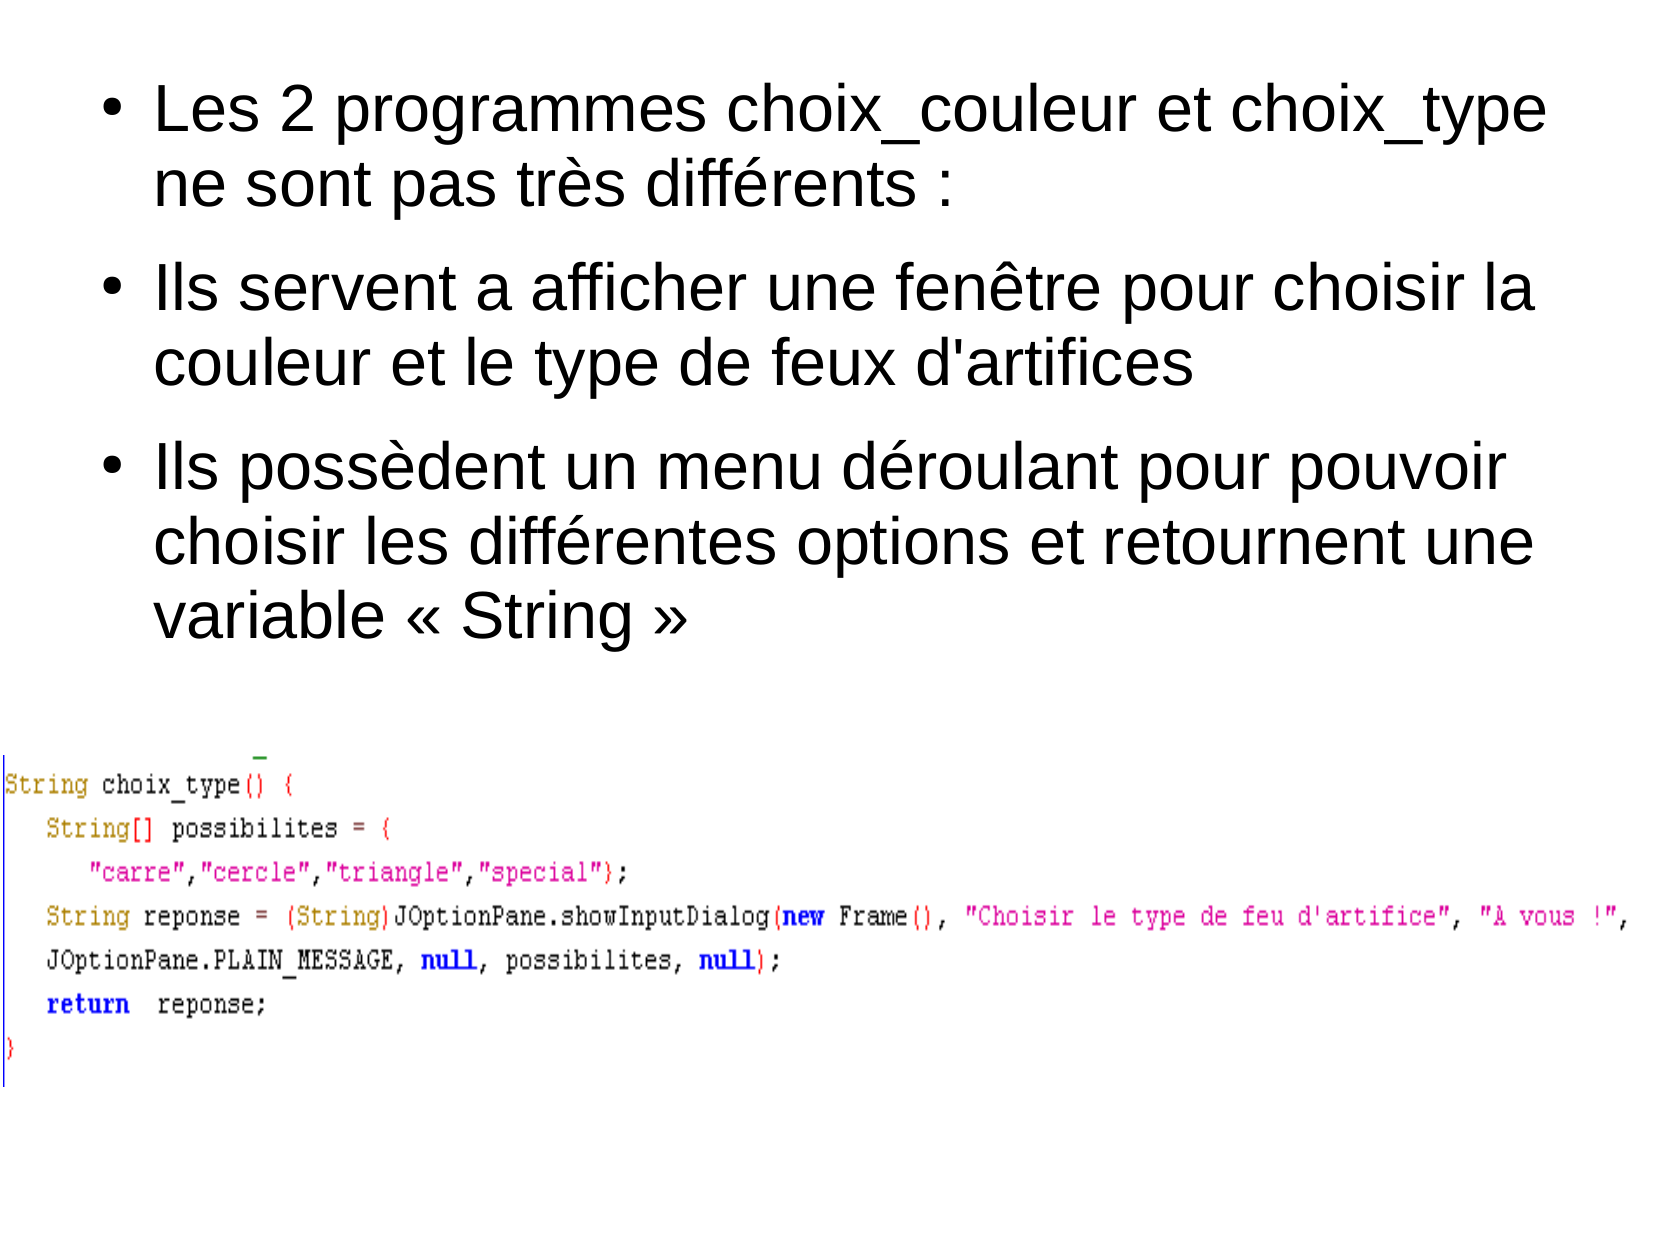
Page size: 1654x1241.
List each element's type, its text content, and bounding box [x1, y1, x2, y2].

list Les 2 programmes choix_couleur et choix_type ne sont pas très différents : Ils servent a afficher une fenêtre pour choisir la couleur et le type de feux d'artifices Ils possèdent un menu déroulant pour pouvoir choisir les différentes options et retournent une variable « String » [82, 70, 1571, 755]
picture [3, 755, 1654, 1087]
